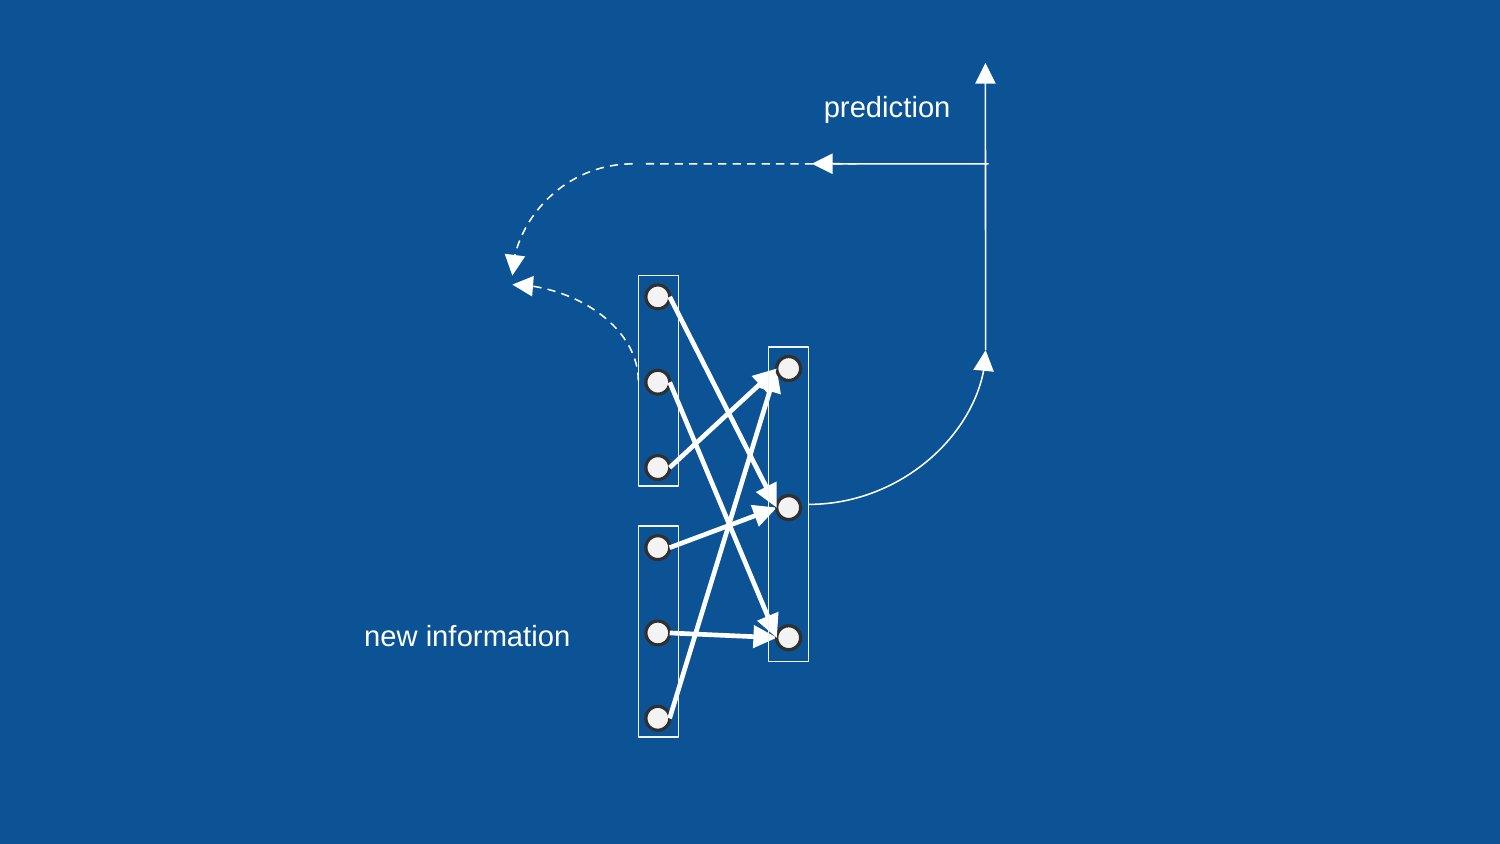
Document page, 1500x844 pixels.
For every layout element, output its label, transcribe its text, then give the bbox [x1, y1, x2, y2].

text_box [776, 625, 801, 650]
text_box [776, 495, 801, 520]
text_box [645, 284, 670, 309]
text_box [645, 621, 670, 645]
text_box prediction [808, 73, 978, 140]
text_box new information [349, 602, 603, 669]
text_box [645, 370, 670, 395]
text_box [645, 706, 670, 731]
text_box [645, 535, 670, 560]
text_box [645, 455, 670, 480]
text_box [776, 356, 801, 381]
